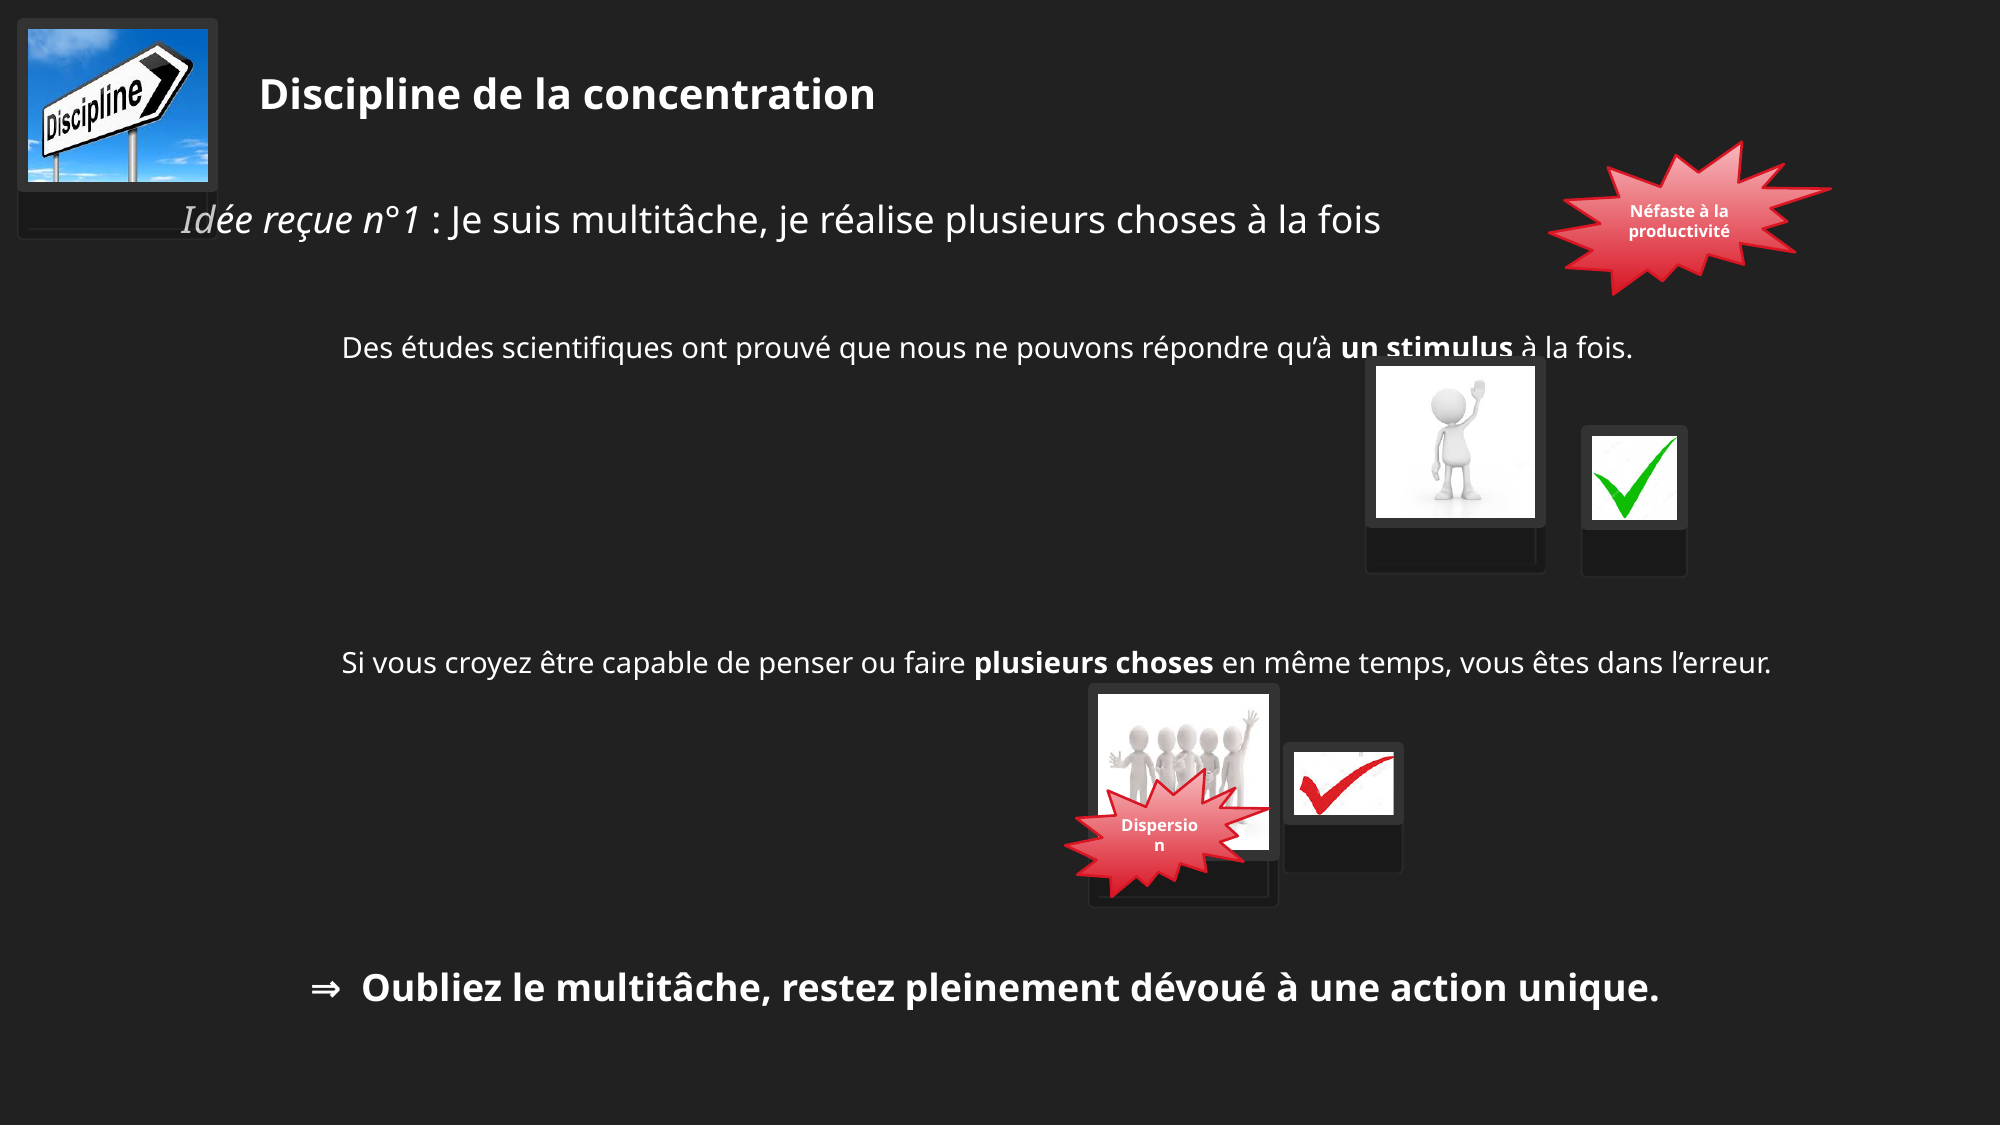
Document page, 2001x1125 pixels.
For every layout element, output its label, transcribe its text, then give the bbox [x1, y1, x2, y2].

text_box Néfaste à la productivité [1549, 141, 1831, 295]
text_box Des études scientifiques ont prouvé que nous ne pouvons répondre qu’à un stimulus à la fois. Si vous croyez être capable de penser ou faire plusieurs choses en même temps, vous êtes dans l’erreur. [341, 329, 1796, 714]
text_box Dispersion [1065, 769, 1270, 897]
picture [1098, 693, 1270, 816]
text_box Discipline de la concentration [258, 67, 1600, 118]
picture [1222, 809, 1270, 851]
text_box ⇒ Oubliez le multitâche, restez pleinement dévoué à une action unique. [310, 919, 1843, 1010]
picture [1375, 366, 1536, 518]
picture [27, 28, 208, 183]
text_box Idée reçue n°1 : Je suis multitâche, je réalise plusieurs choses à la fois [181, 195, 1523, 241]
picture [1591, 435, 1678, 520]
picture [1293, 752, 1394, 815]
